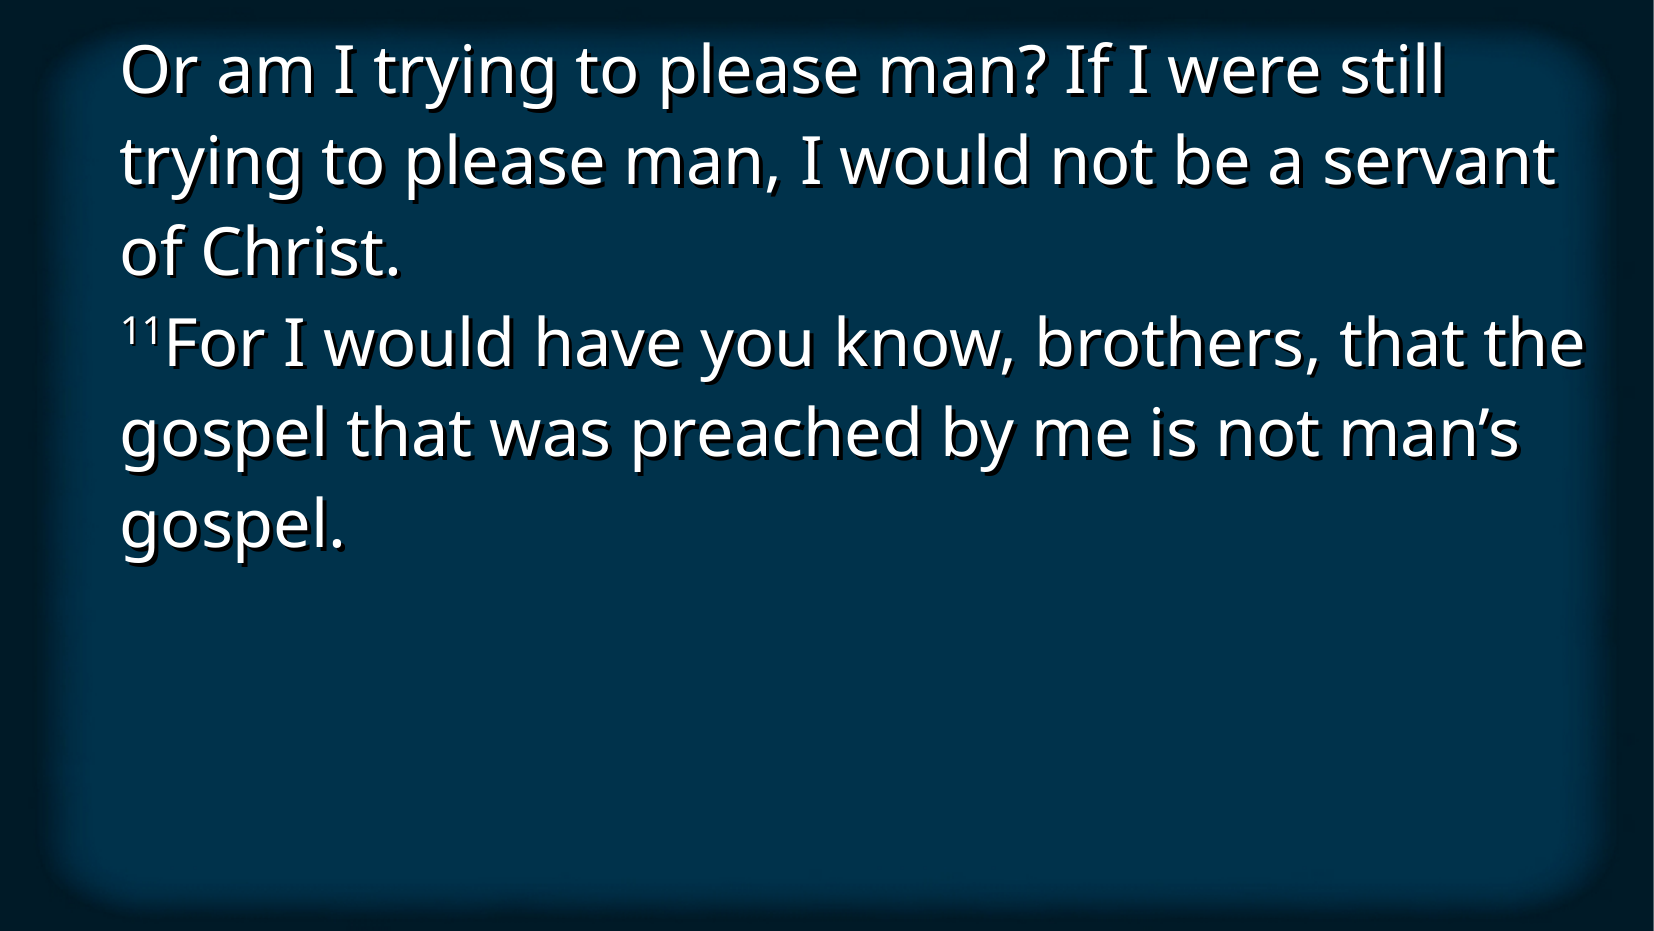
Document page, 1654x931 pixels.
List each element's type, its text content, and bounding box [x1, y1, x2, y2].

text_box Or am I trying to please man? If I were still trying to please man, I would not be a servant of Christ. 11For I would have you know, brothers, that the gospel that was preached by me is not man’s gospel. [105, 15, 1606, 496]
picture [0, 0, 1654, 931]
